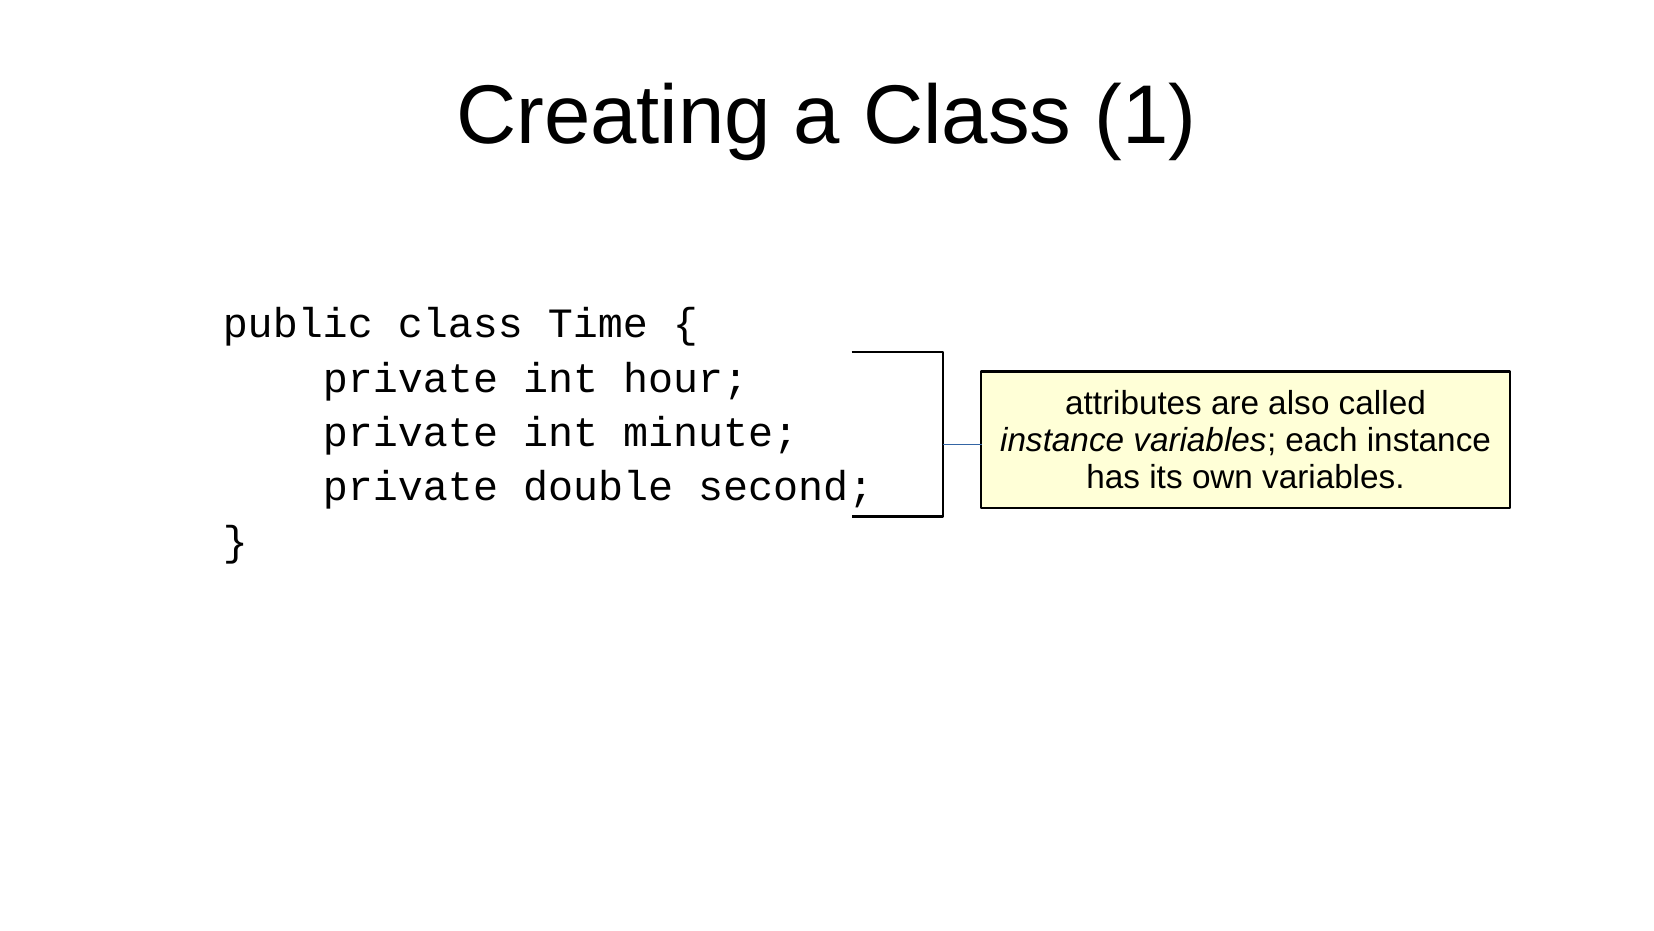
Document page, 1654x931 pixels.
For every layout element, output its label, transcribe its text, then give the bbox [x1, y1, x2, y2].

title Creating a Class (1) [82, 37, 1571, 193]
text_box attributes are also called instance variables; each instance has its own variables. [981, 371, 1511, 509]
text_box public class Time { private int hour; private int minute; private double second; } [208, 288, 952, 793]
